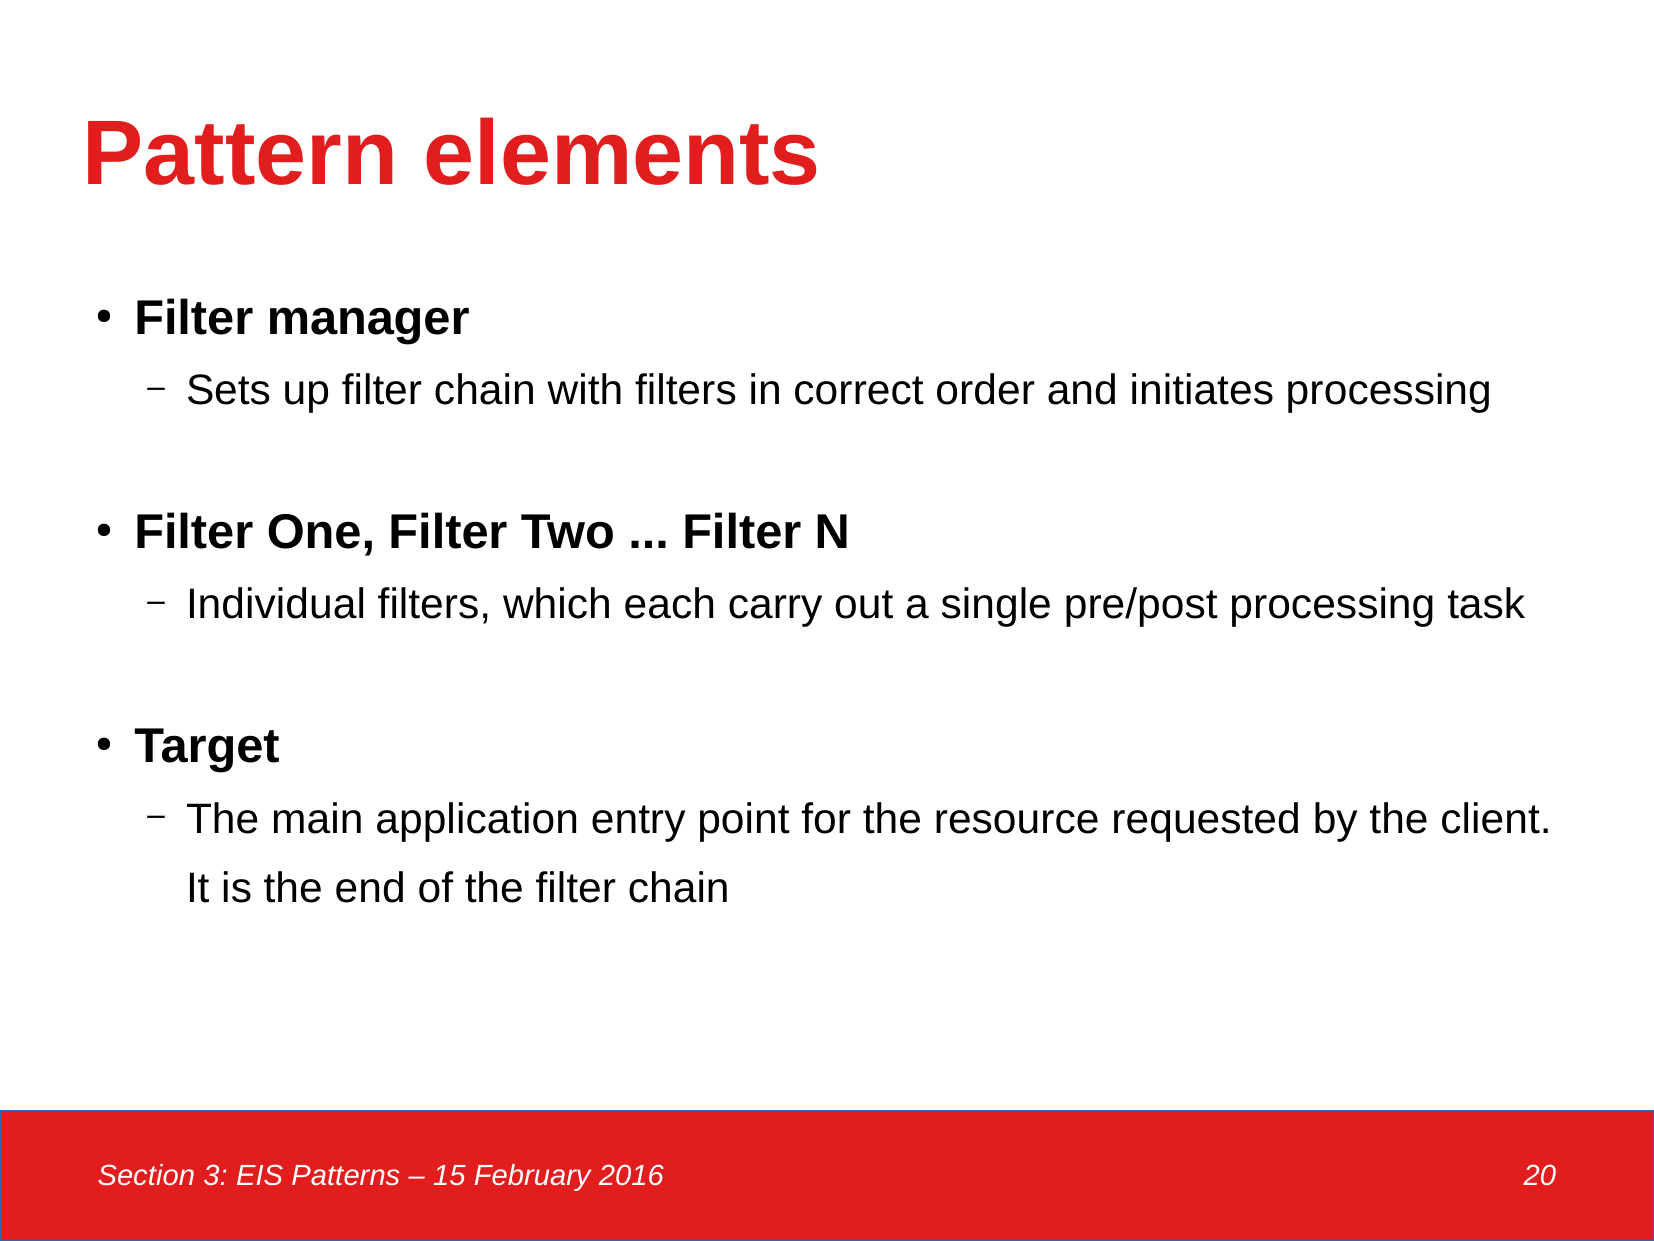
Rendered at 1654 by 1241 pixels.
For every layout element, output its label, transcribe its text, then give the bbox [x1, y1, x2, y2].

list Filter manager Sets up filter chain with filters in correct order and initiates processing Filter One, Filter Two ... Filter N Individual filters, which each carry out a single pre/post processing task Target The main application entry point for the resource requested by the client. It is the end of the filter chain [82, 290, 1571, 1010]
title Pattern elements [82, 49, 1571, 257]
